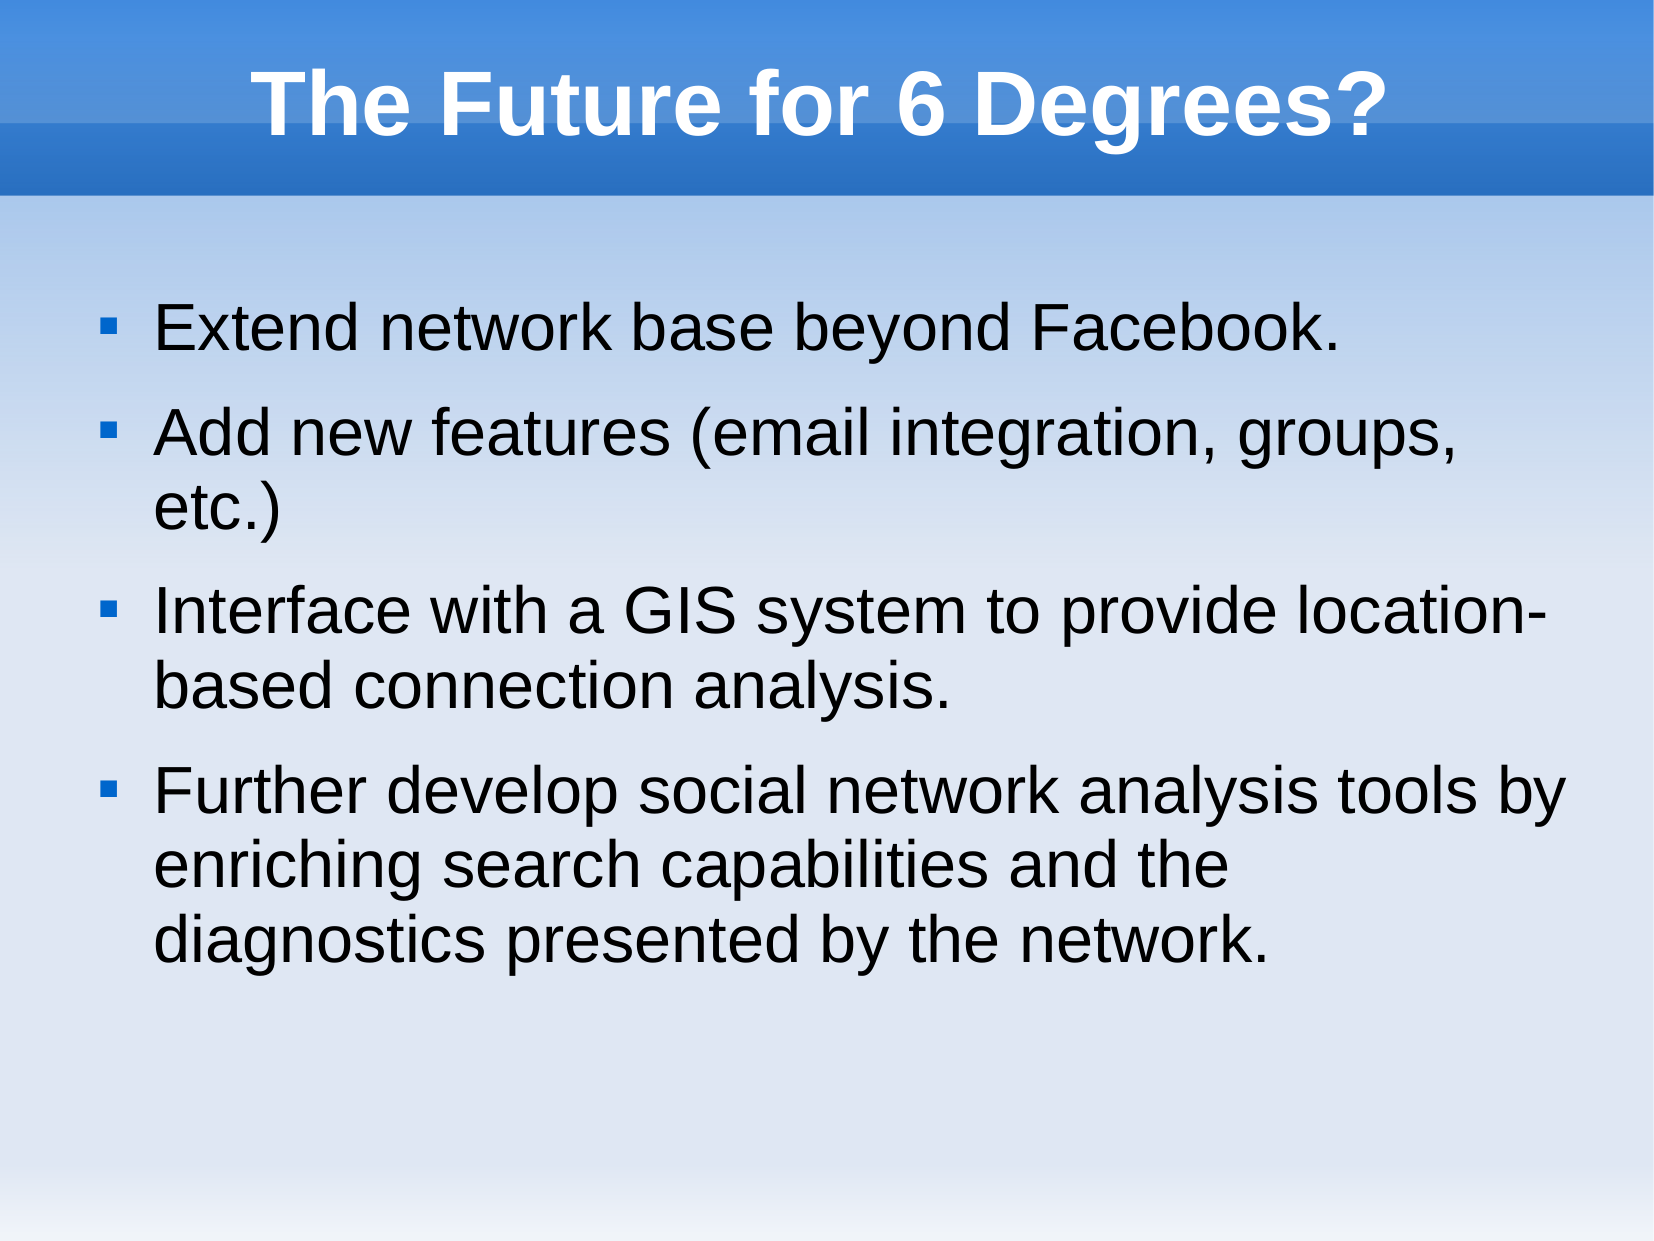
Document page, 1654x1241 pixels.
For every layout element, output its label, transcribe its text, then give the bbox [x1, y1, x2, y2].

list Extend network base beyond Facebook. Add new features (email integration, groups, etc.) Interface with a GIS system to provide location-based connection analysis. Further develop social network analysis tools by enriching search capabilities and the diagnostics presented by the network. [82, 290, 1571, 1094]
picture [0, 0, 1654, 1241]
title The Future for 6 Degrees? [76, 7, 1565, 200]
